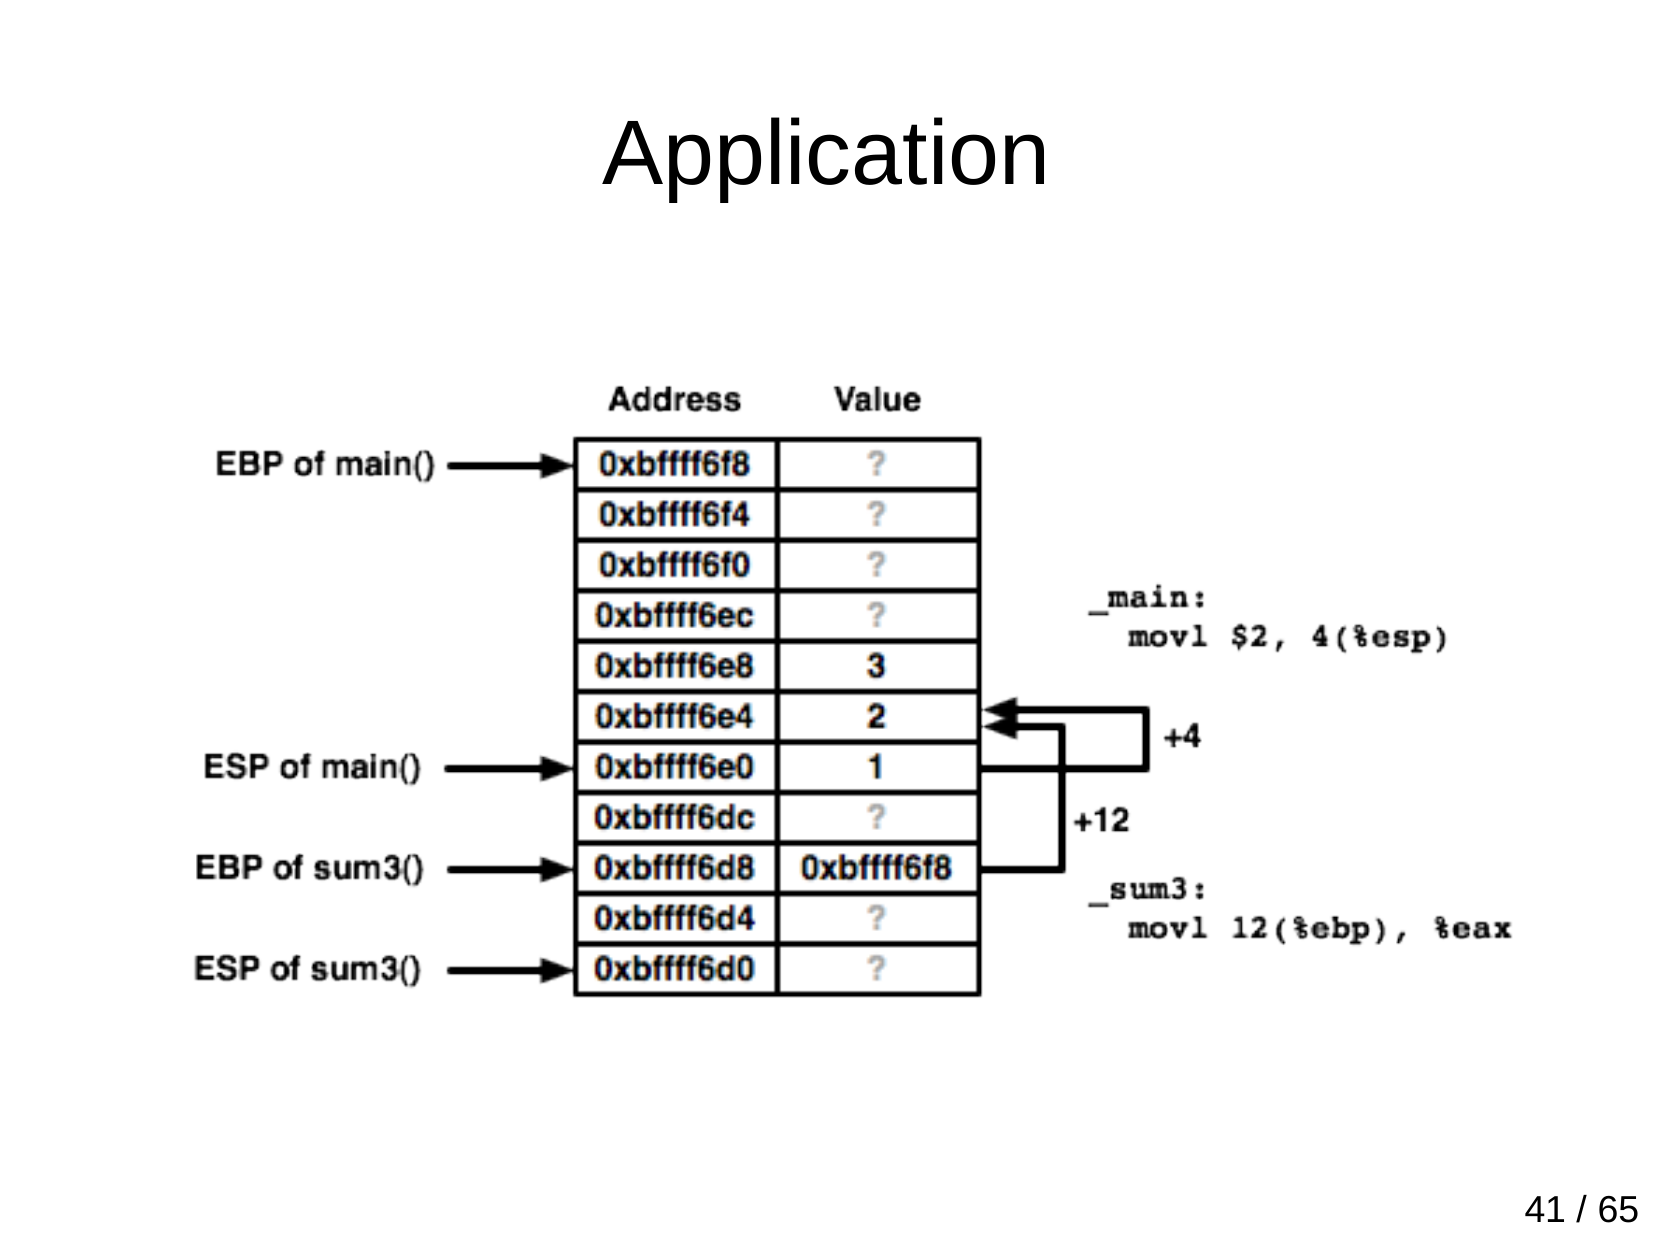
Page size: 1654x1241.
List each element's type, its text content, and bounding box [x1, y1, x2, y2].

title Application [82, 49, 1571, 257]
picture [153, 342, 1555, 1029]
text_box <number> / 65 [1380, 1181, 1654, 1238]
